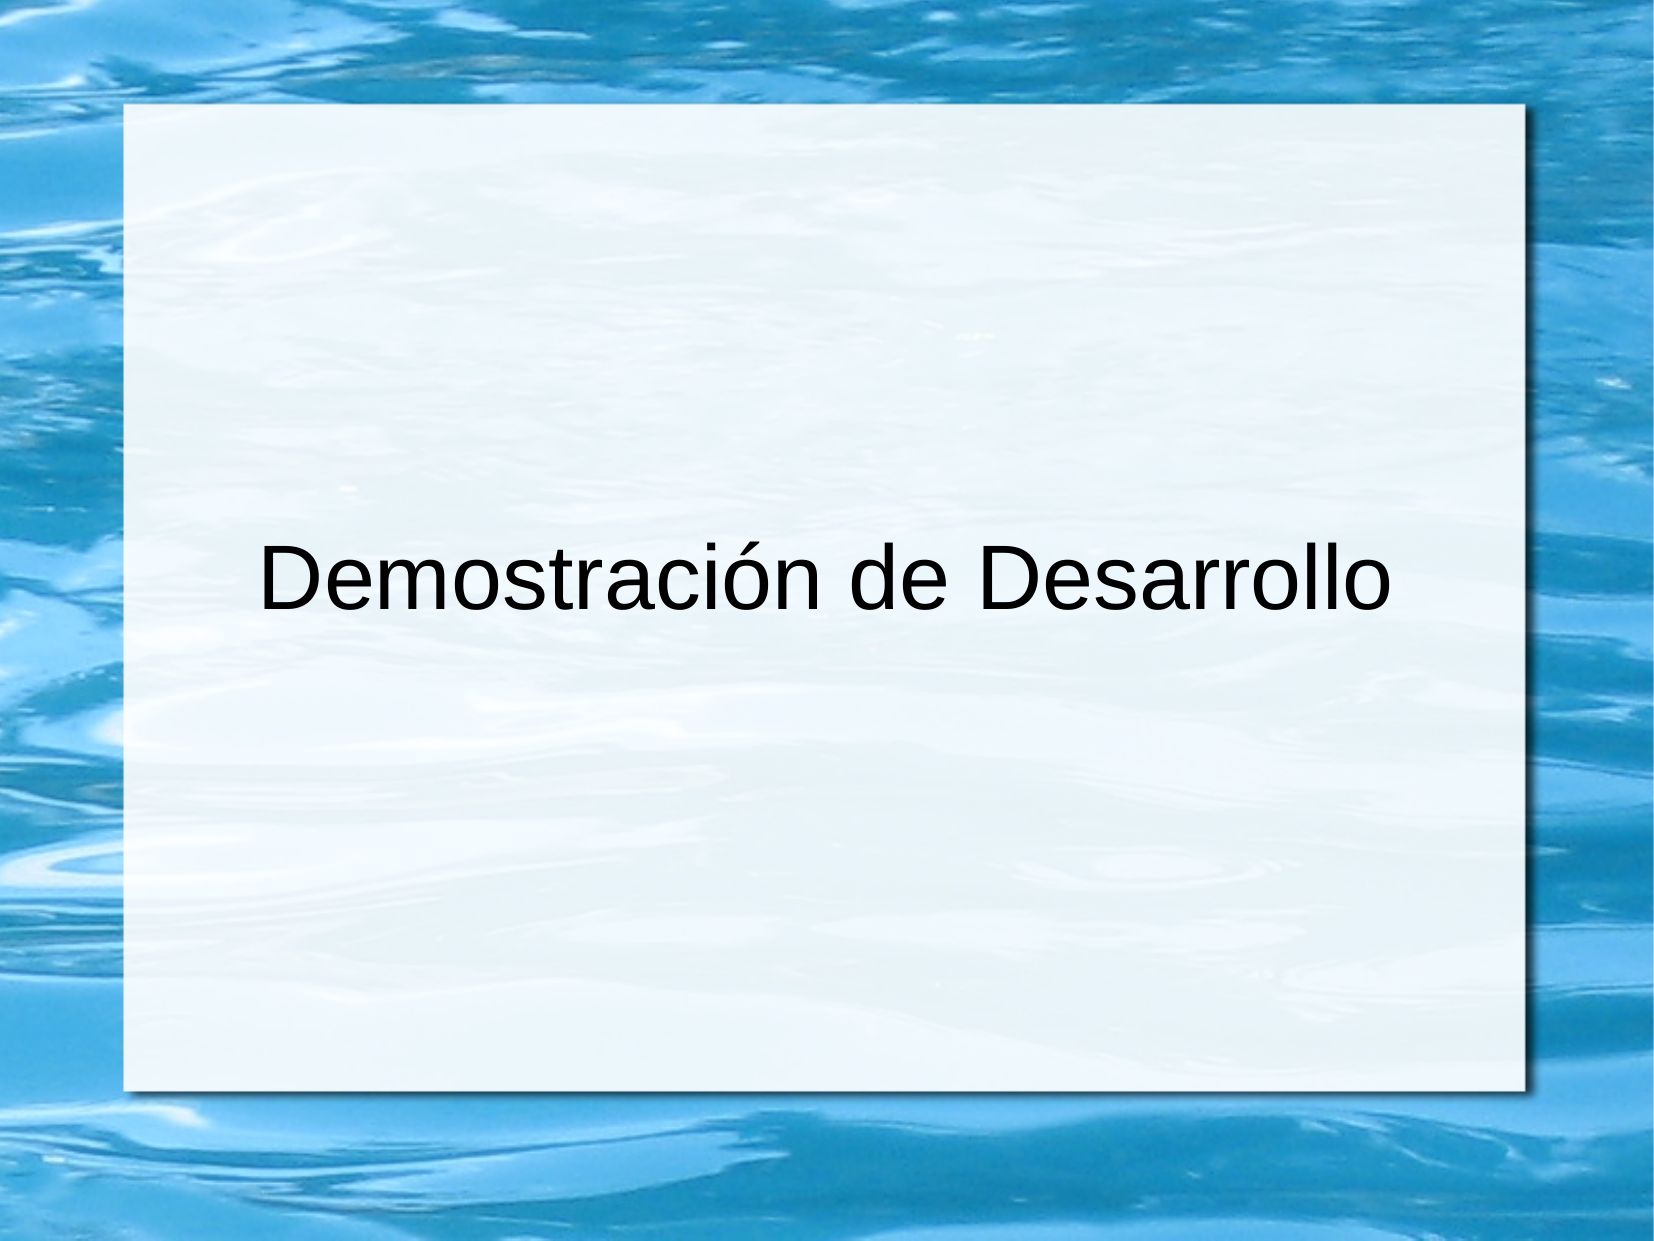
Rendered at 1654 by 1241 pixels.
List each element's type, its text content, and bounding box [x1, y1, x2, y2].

picture [0, 0, 1654, 1241]
title Demostración de Desarrollo [82, 474, 1571, 682]
